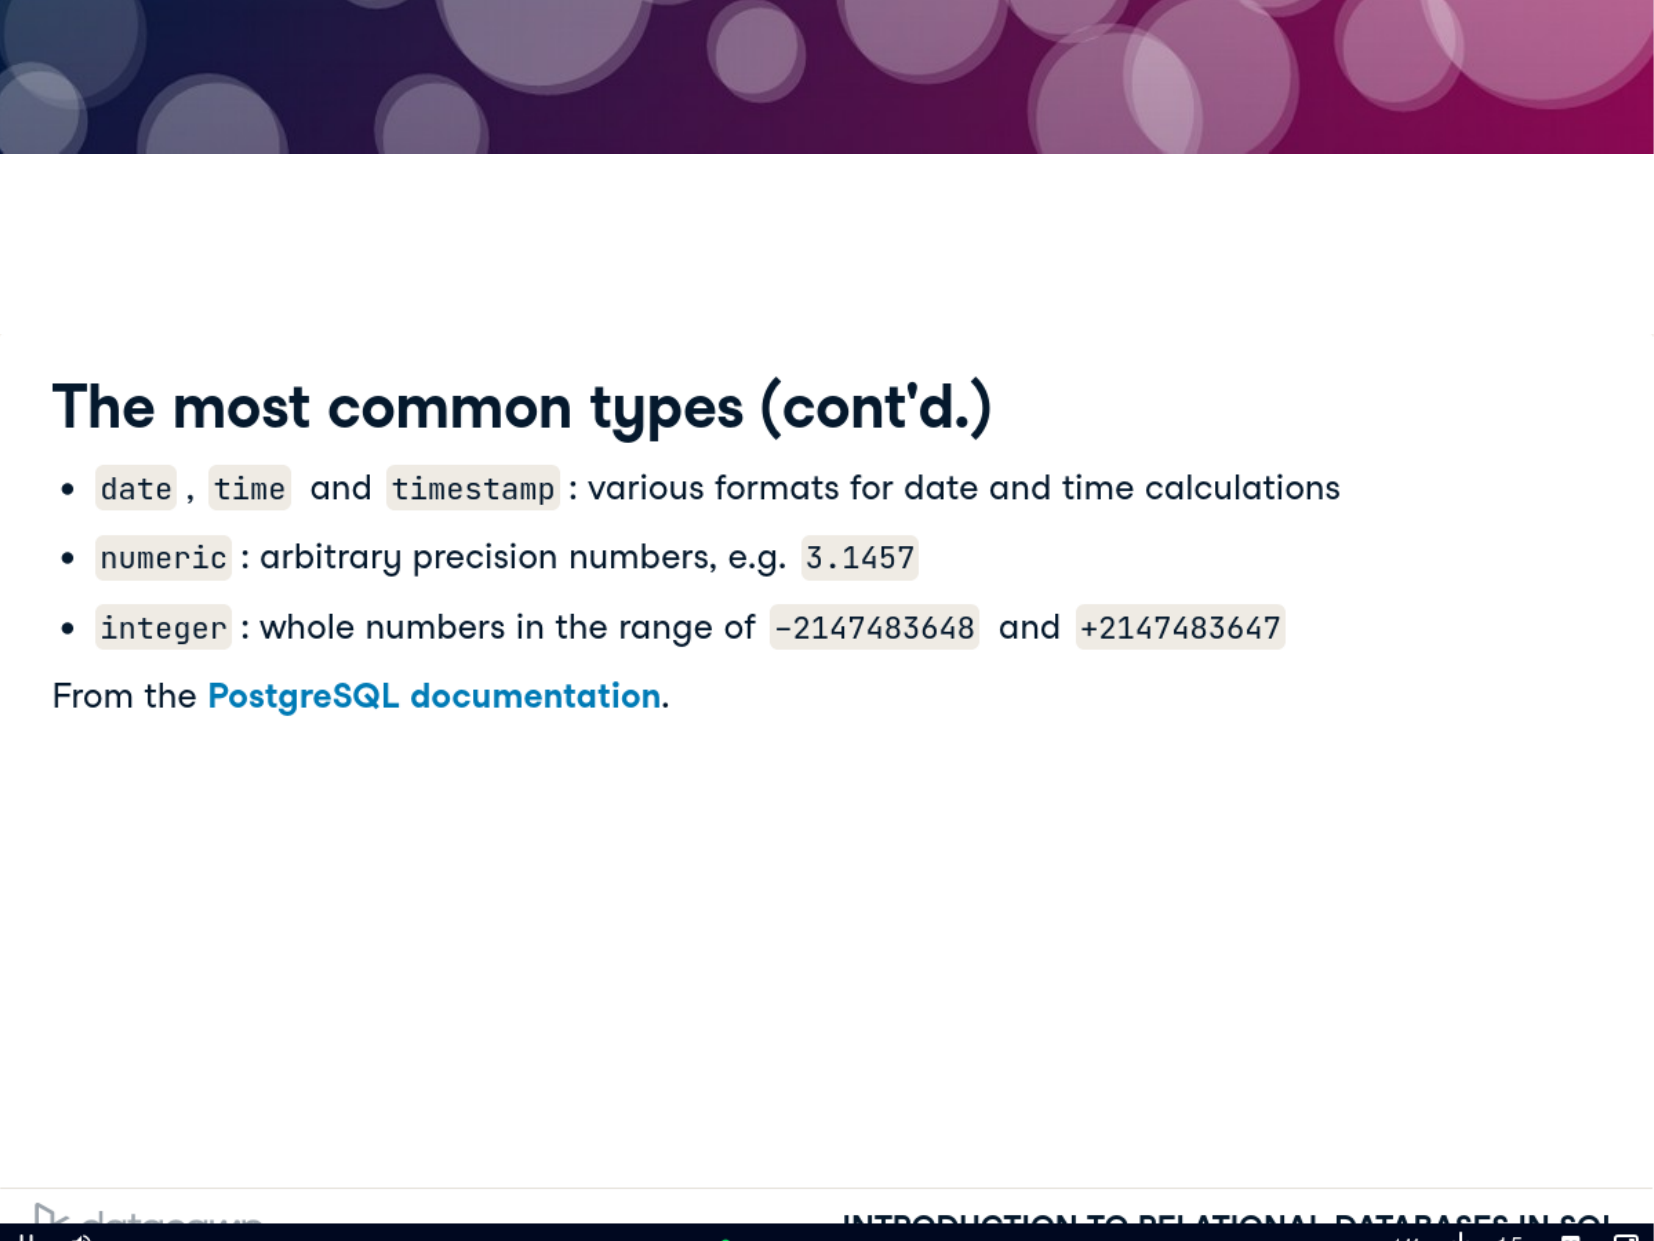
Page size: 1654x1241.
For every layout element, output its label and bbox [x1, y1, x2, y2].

picture [0, 334, 1654, 1241]
